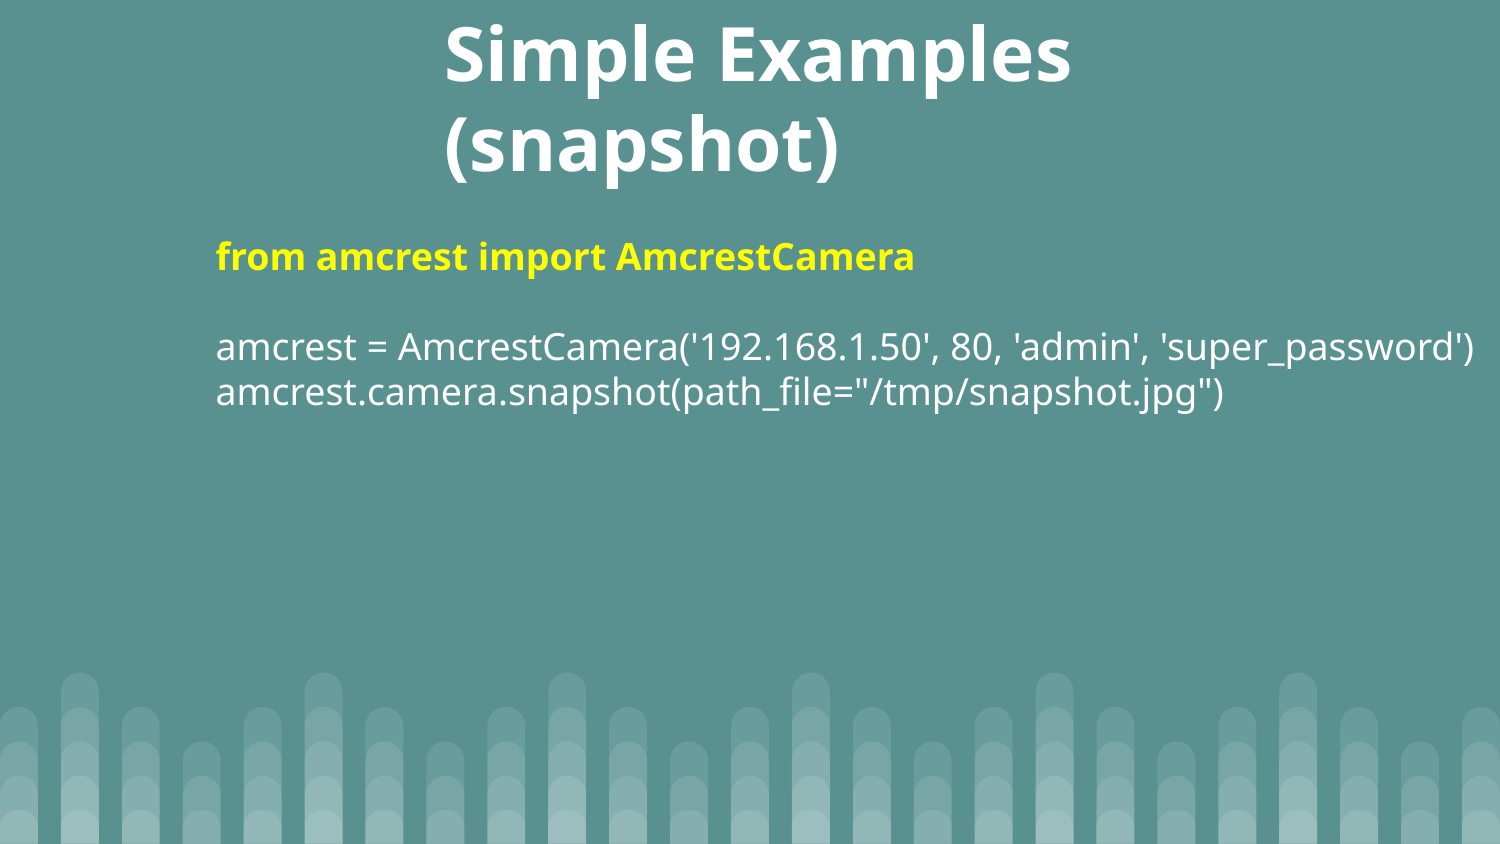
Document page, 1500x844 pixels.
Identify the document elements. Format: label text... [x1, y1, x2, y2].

list from amcrest import AmcrestCamera amcrest = AmcrestCamera('192.168.1.50', 80, 'admin', 'super_password') amcrest.camera.snapshot(path_file="/tmp/snapshot.jpg") [200, 217, 1492, 665]
title Simple Examples (snapshot) [429, 15, 1198, 177]
